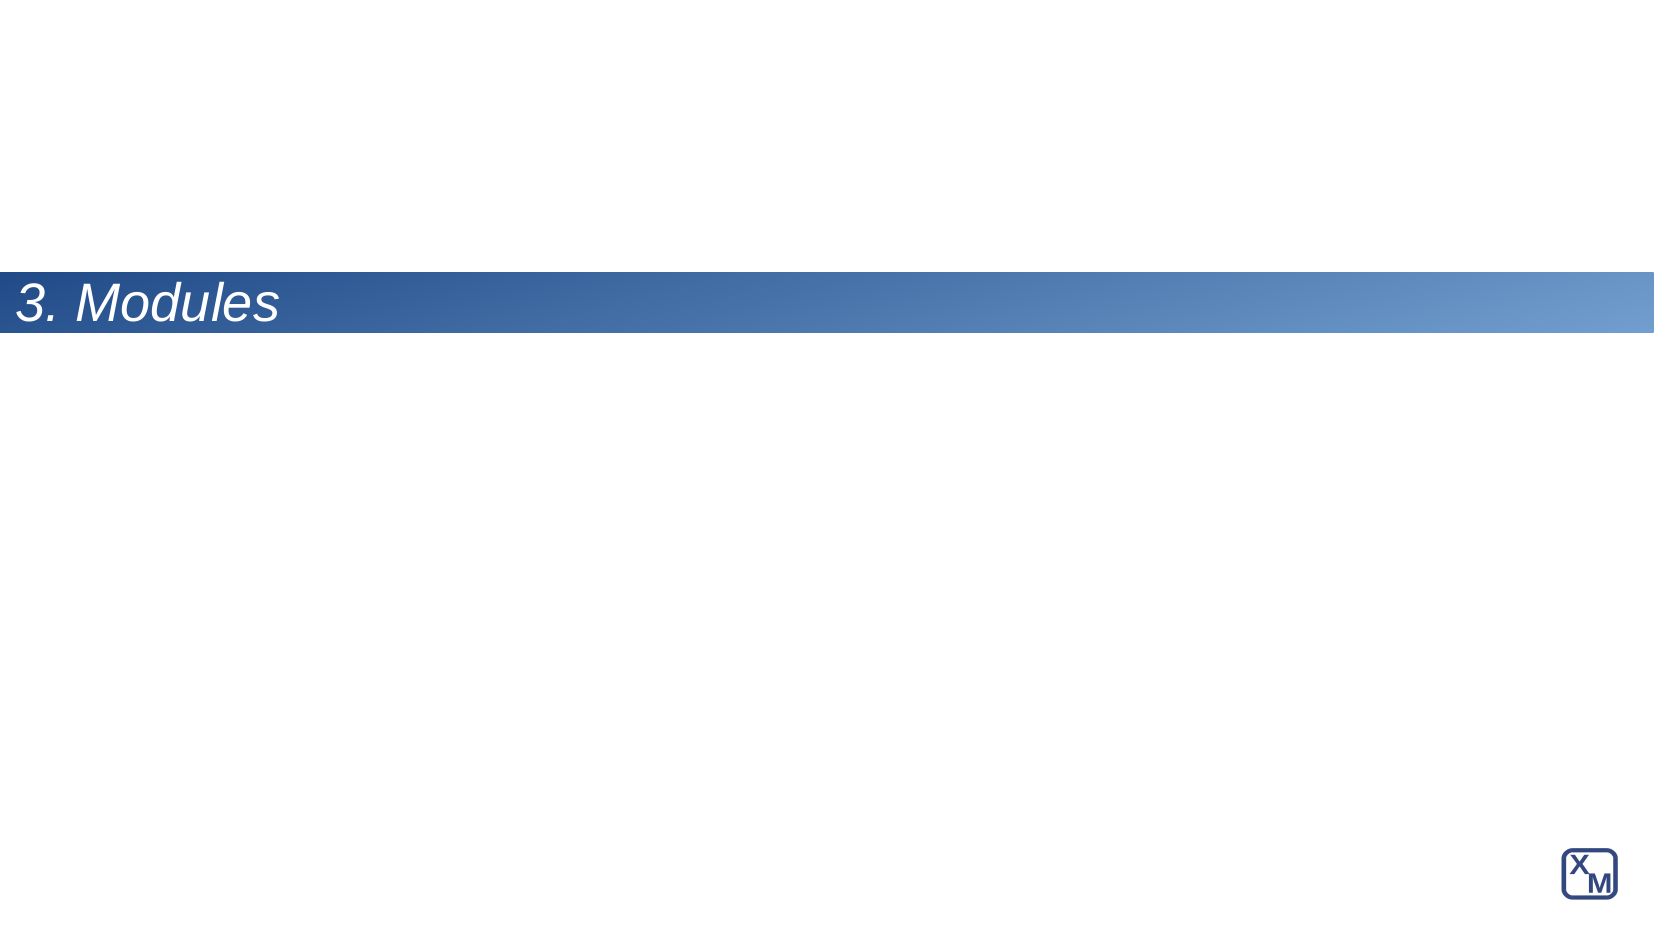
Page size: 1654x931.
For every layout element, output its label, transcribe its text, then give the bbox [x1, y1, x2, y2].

picture [1561, 848, 1618, 900]
title 3. Modules [0, 272, 1654, 333]
